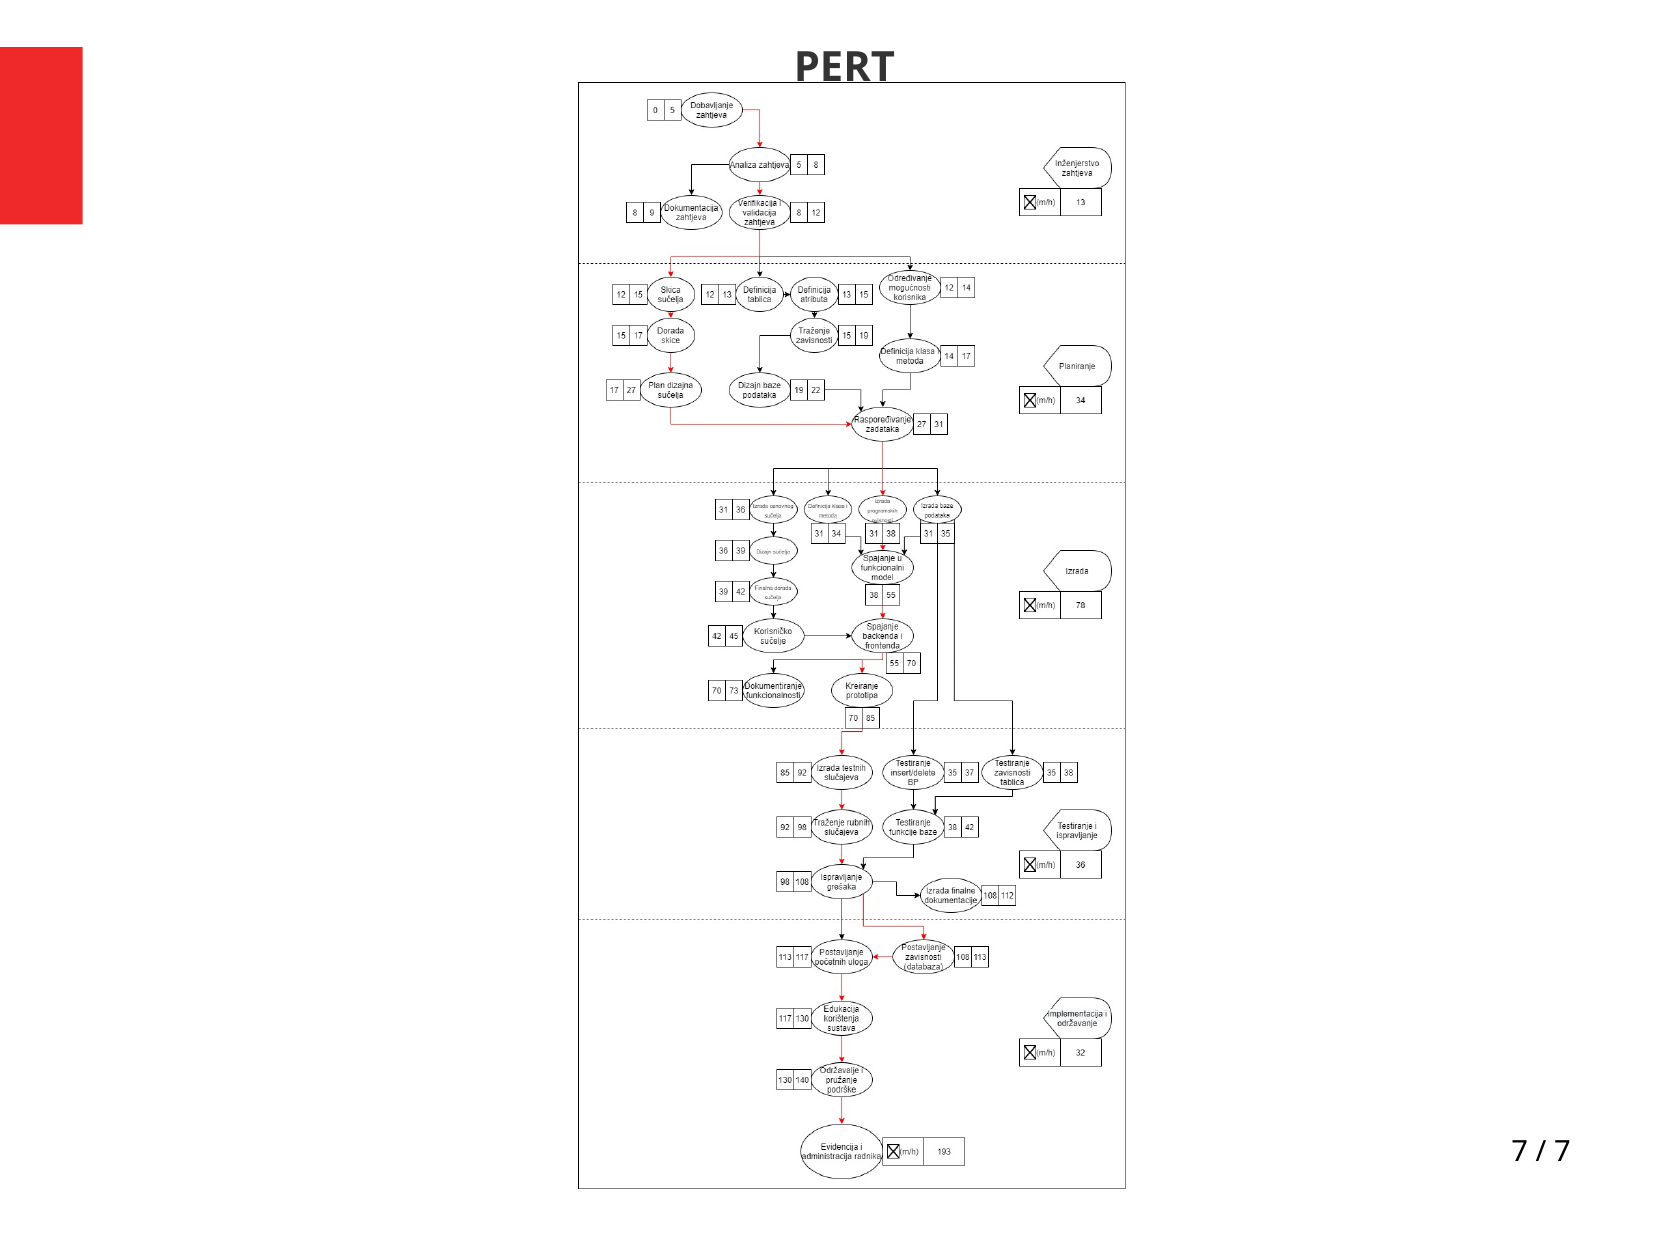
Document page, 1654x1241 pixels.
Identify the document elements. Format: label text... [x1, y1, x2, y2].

picture [578, 82, 1126, 1189]
title PERT [118, 23, 1571, 107]
